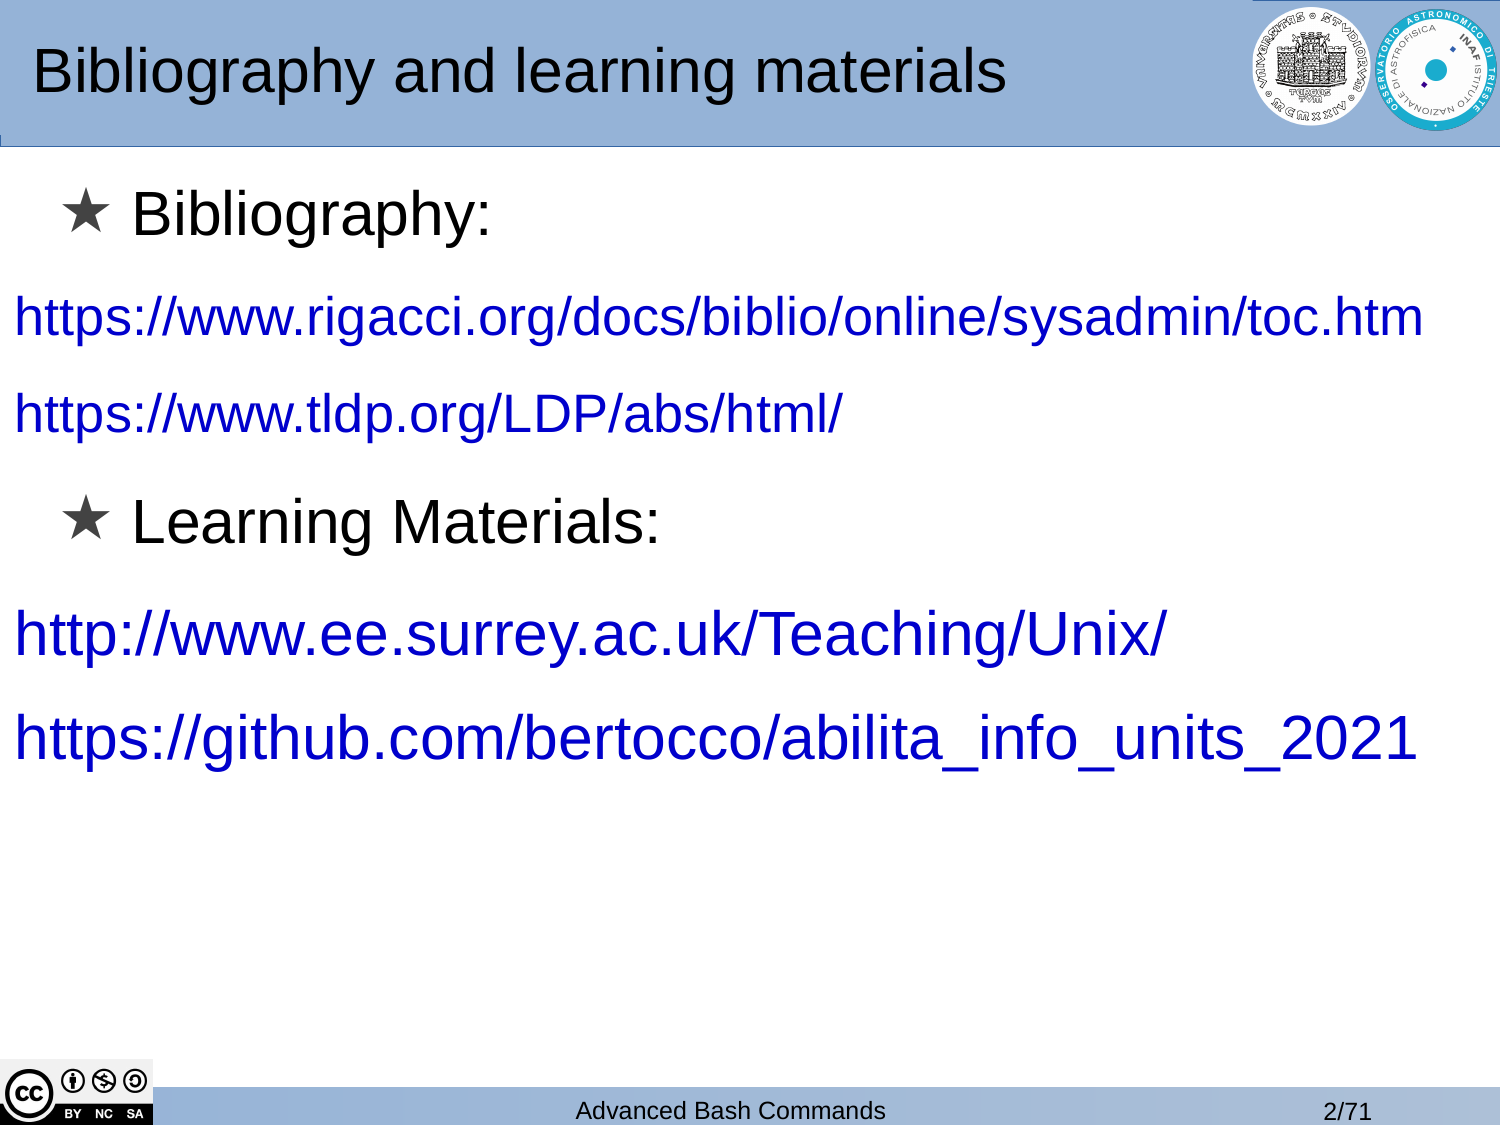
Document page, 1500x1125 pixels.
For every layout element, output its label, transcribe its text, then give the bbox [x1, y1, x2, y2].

list Bibliography: https://www.rigacci.org/docs/biblio/online/sysadmin/toc.htm https://www.tldp.org/LDP/abs/html/ Learning Materials: http://www.ee.surrey.ac.uk/Teaching/Unix/ https://github.com/bertocco/abilita_info_units_2021 [0, 135, 1500, 1054]
picture [0, 1059, 153, 1125]
title Traditional service delivery [1253, 0, 1500, 135]
text_box Bibliography and learning materials [0, 0, 1253, 135]
